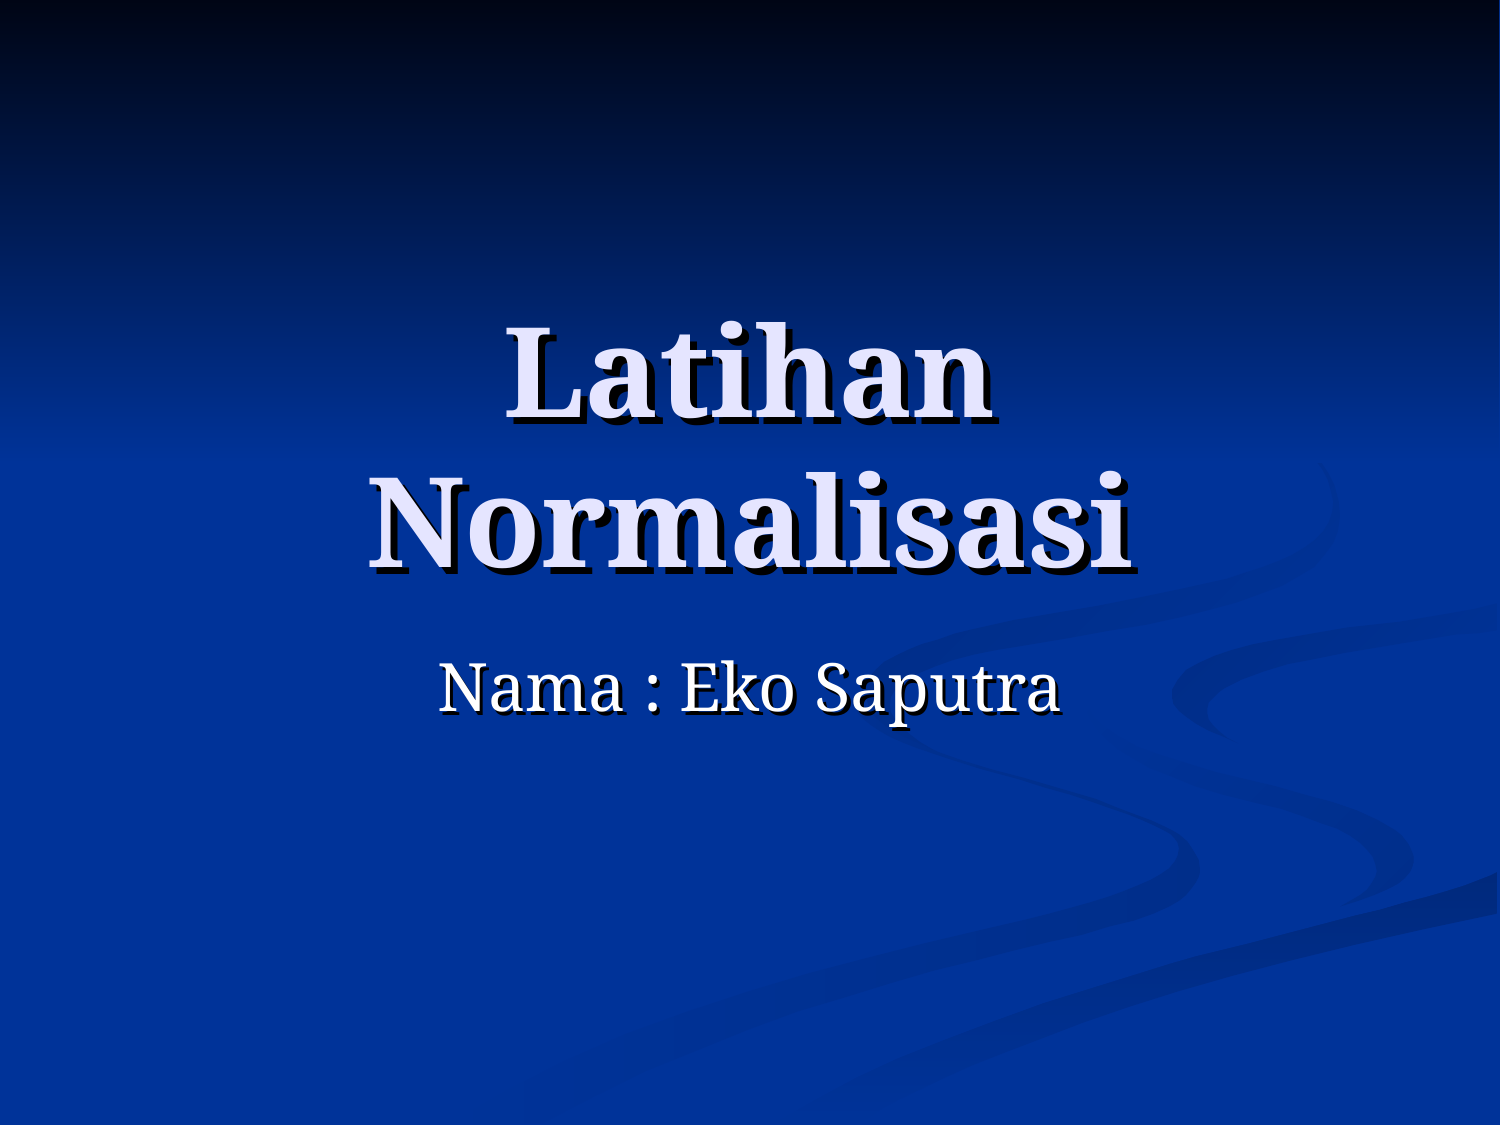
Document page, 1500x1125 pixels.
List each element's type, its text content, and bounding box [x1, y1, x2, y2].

title Latihan Normalisasi [112, 284, 1388, 601]
subtitle Nama : Eko Saputra [225, 637, 1276, 925]
